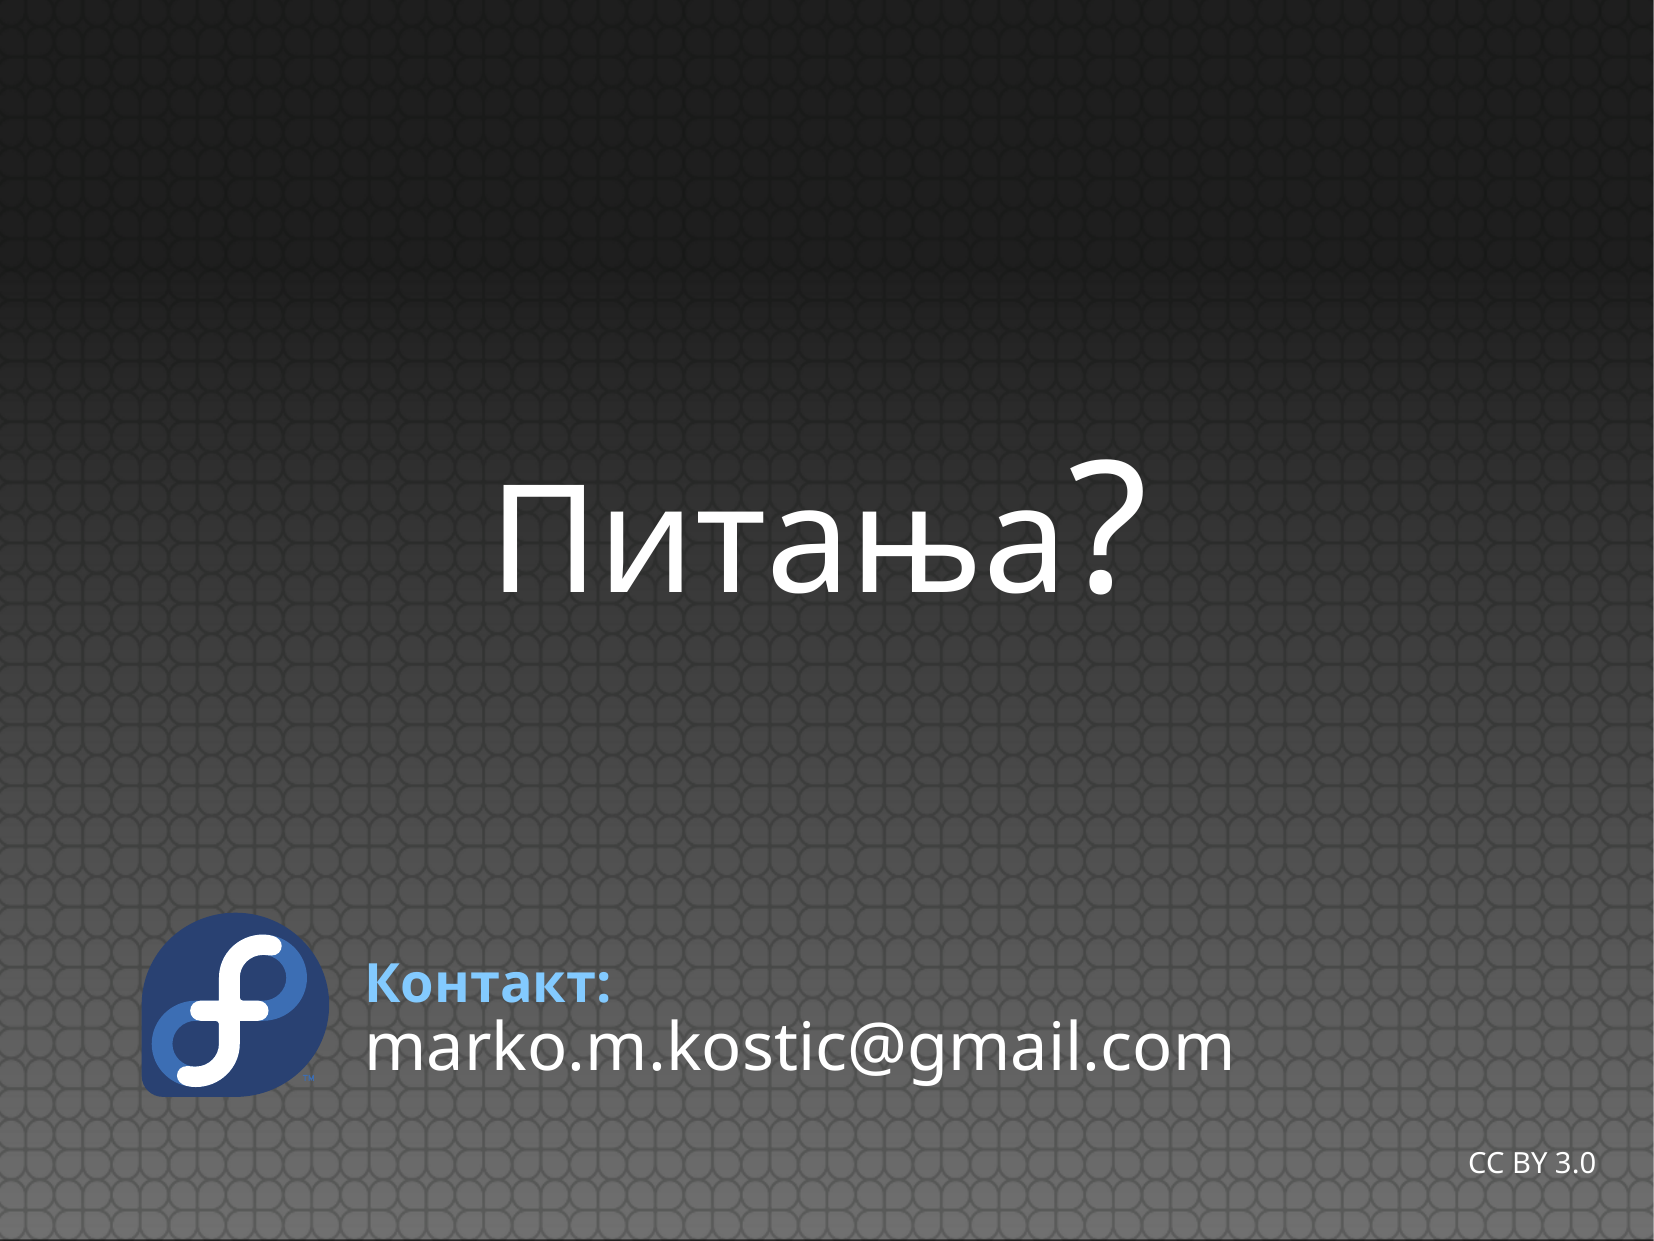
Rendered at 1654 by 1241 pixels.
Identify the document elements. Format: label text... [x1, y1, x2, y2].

picture [0, 0, 1654, 1241]
text_box CC BY 3.0 [52, 1135, 1612, 1219]
text_box marko.m.kostic@gmail.com [349, 992, 1455, 1082]
title Питања? [30, 405, 1606, 637]
text_box Контакт: [349, 937, 703, 1021]
